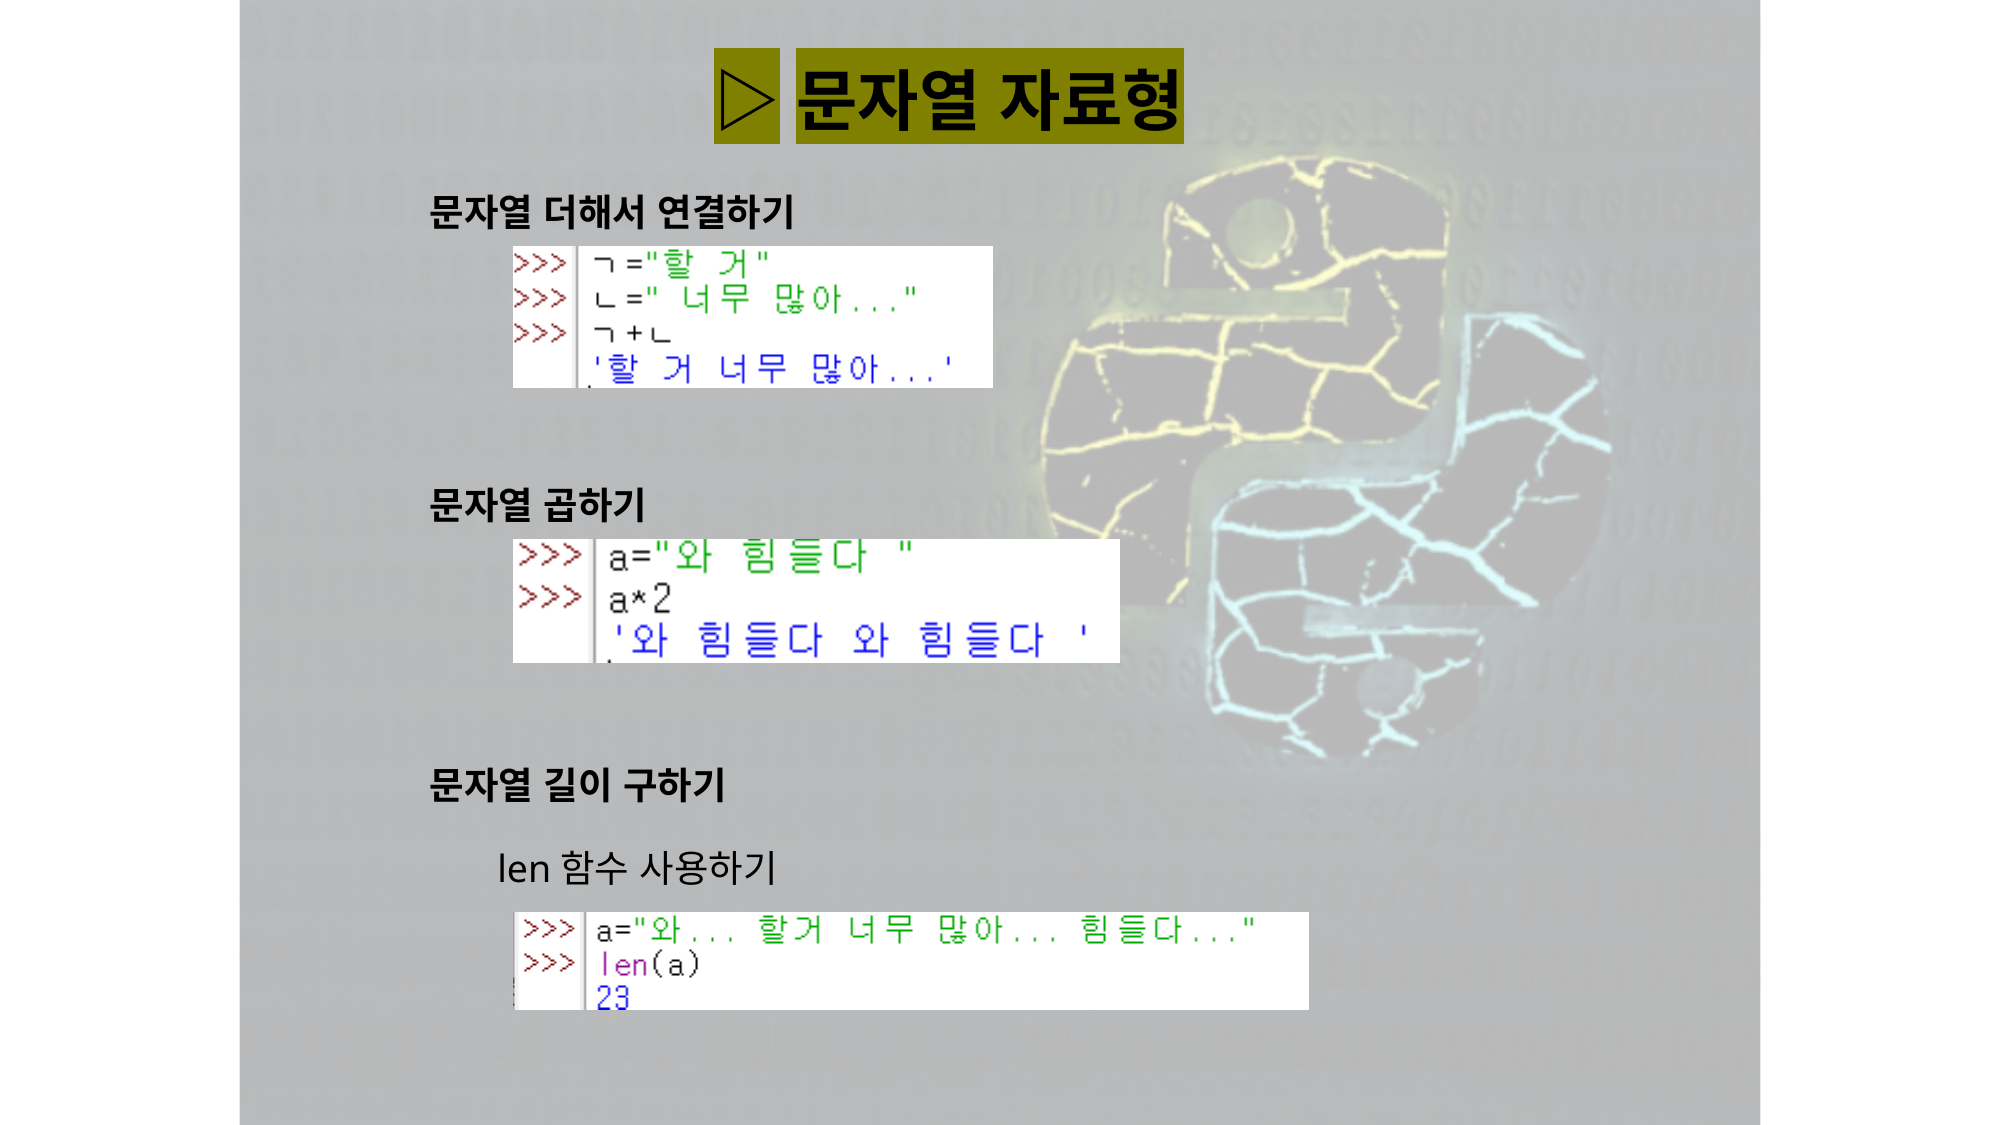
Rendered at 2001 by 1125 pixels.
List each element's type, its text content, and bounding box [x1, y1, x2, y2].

text_box [69, 0, 1931, 1125]
text_box 문자열 더해서 연결하기 [414, 181, 1415, 243]
text_box len함수 사용하기 [482, 837, 993, 898]
text_box 문자열 곱하기 [414, 474, 1415, 536]
text_box 문자열 길이 구하기 [414, 754, 1415, 815]
text_box ▷문자열 자료형 [588, 50, 1310, 147]
picture [513, 912, 1309, 1010]
picture [513, 539, 1120, 663]
picture [513, 246, 993, 388]
